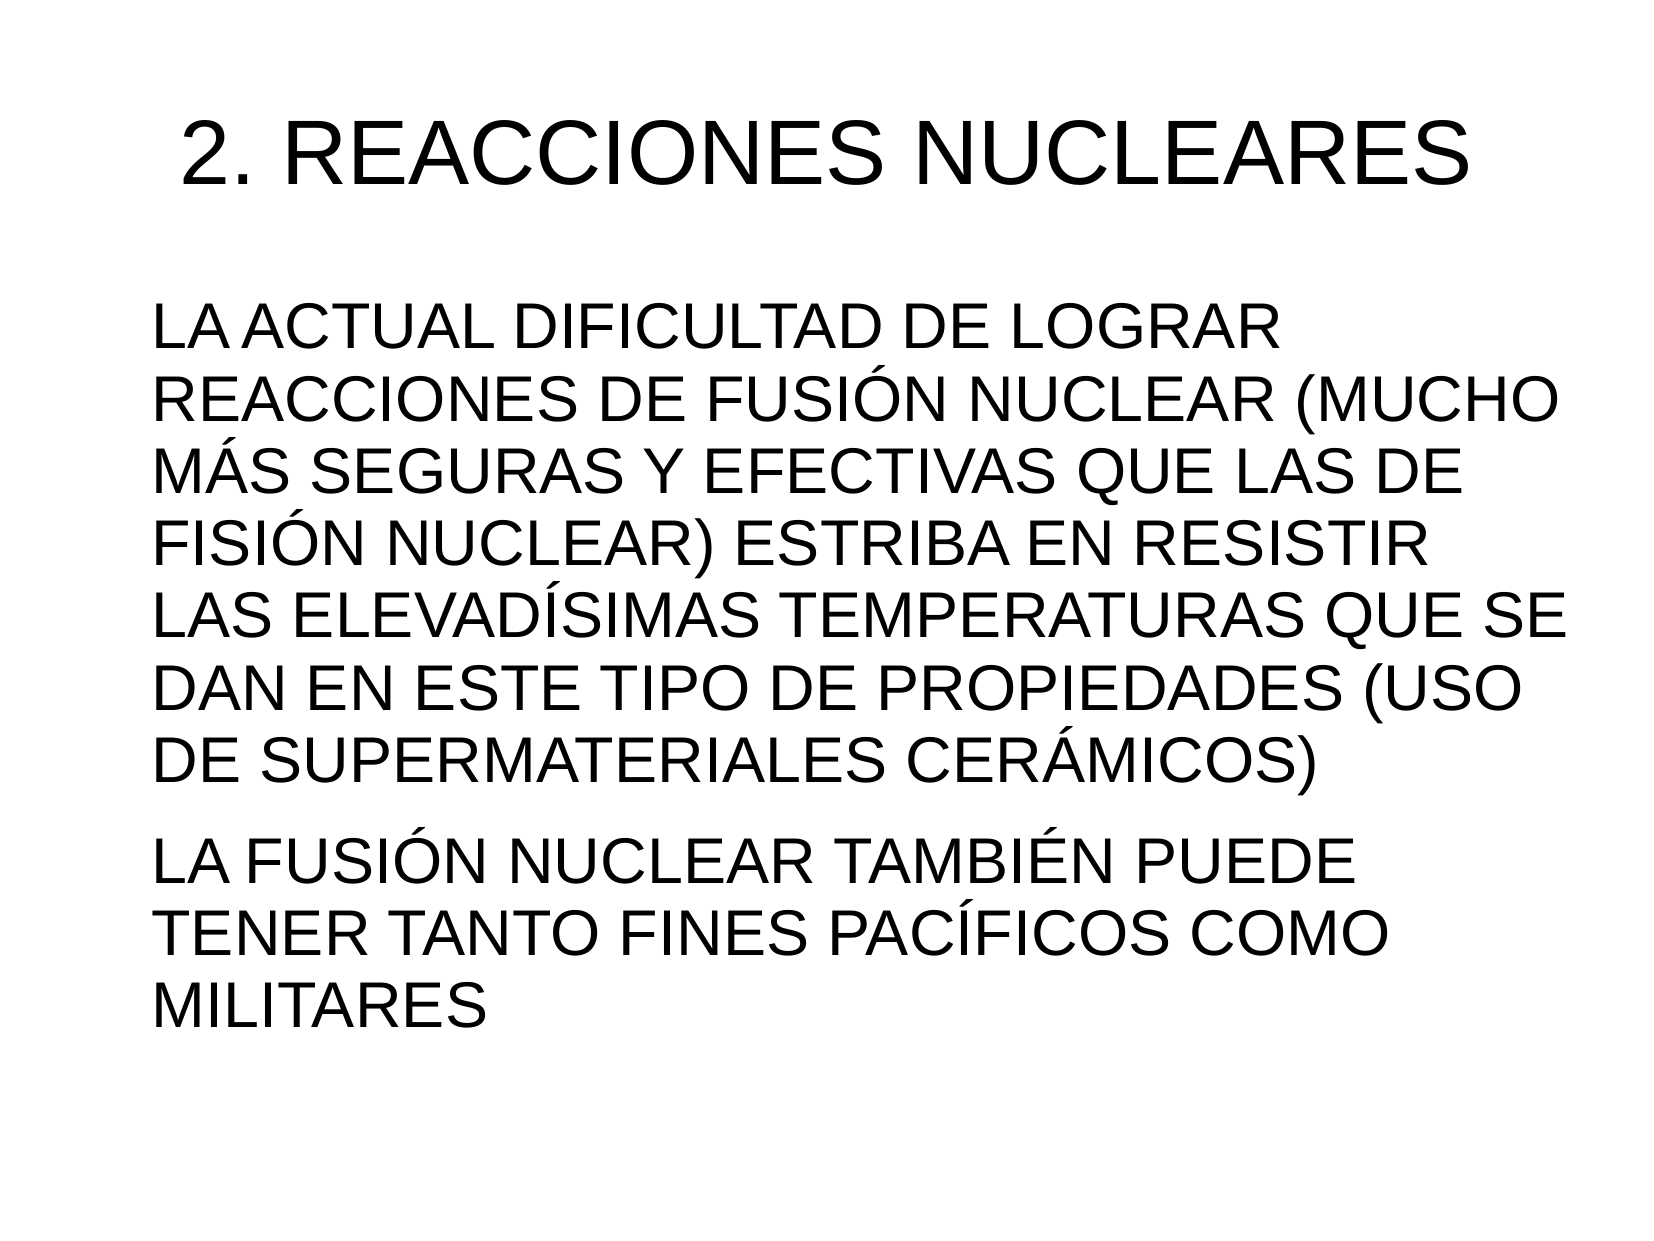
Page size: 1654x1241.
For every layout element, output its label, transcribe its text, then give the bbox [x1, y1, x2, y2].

list LA ACTUAL DIFICULTAD DE LOGRAR REACCIONES DE FUSIÓN NUCLEAR (MUCHO MÁS SEGURAS Y EFECTIVAS QUE LAS DE FISIÓN NUCLEAR) ESTRIBA EN RESISTIR LAS ELEVADÍSIMAS TEMPERATURAS QUE SE DAN EN ESTE TIPO DE PROPIEDADES (USO DE SUPERMATERIALES CERÁMICOS) LA FUSIÓN NUCLEAR TAMBIÉN PUEDE TENER TANTO FINES PACÍFICOS COMO MILITARES [82, 290, 1571, 1109]
title 2. REACCIONES NUCLEARES [82, 56, 1571, 250]
